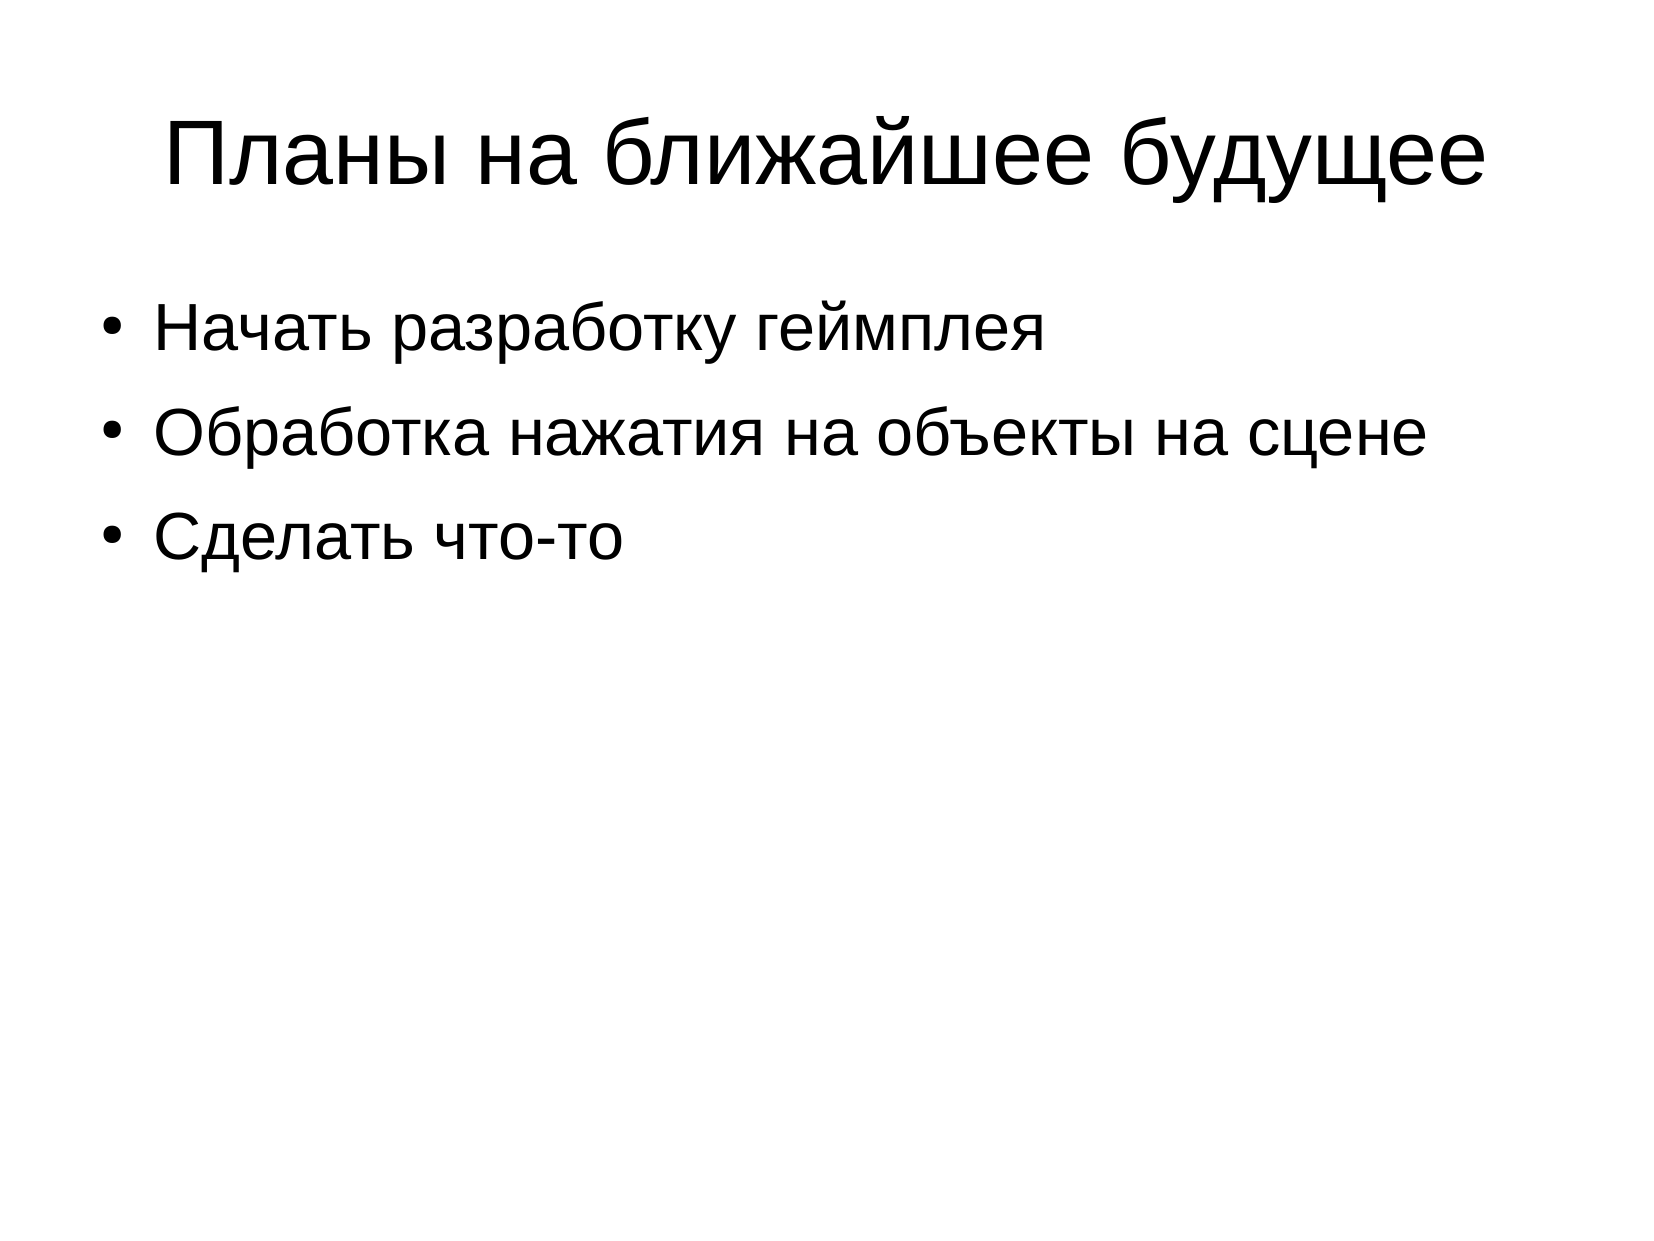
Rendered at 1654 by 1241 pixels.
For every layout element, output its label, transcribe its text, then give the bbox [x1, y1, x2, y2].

list Начать разработку геймплея Обработка нажатия на объекты на сцене Сделать что-то [82, 290, 1571, 1010]
title Планы на ближайшее будущее [82, 49, 1571, 257]
